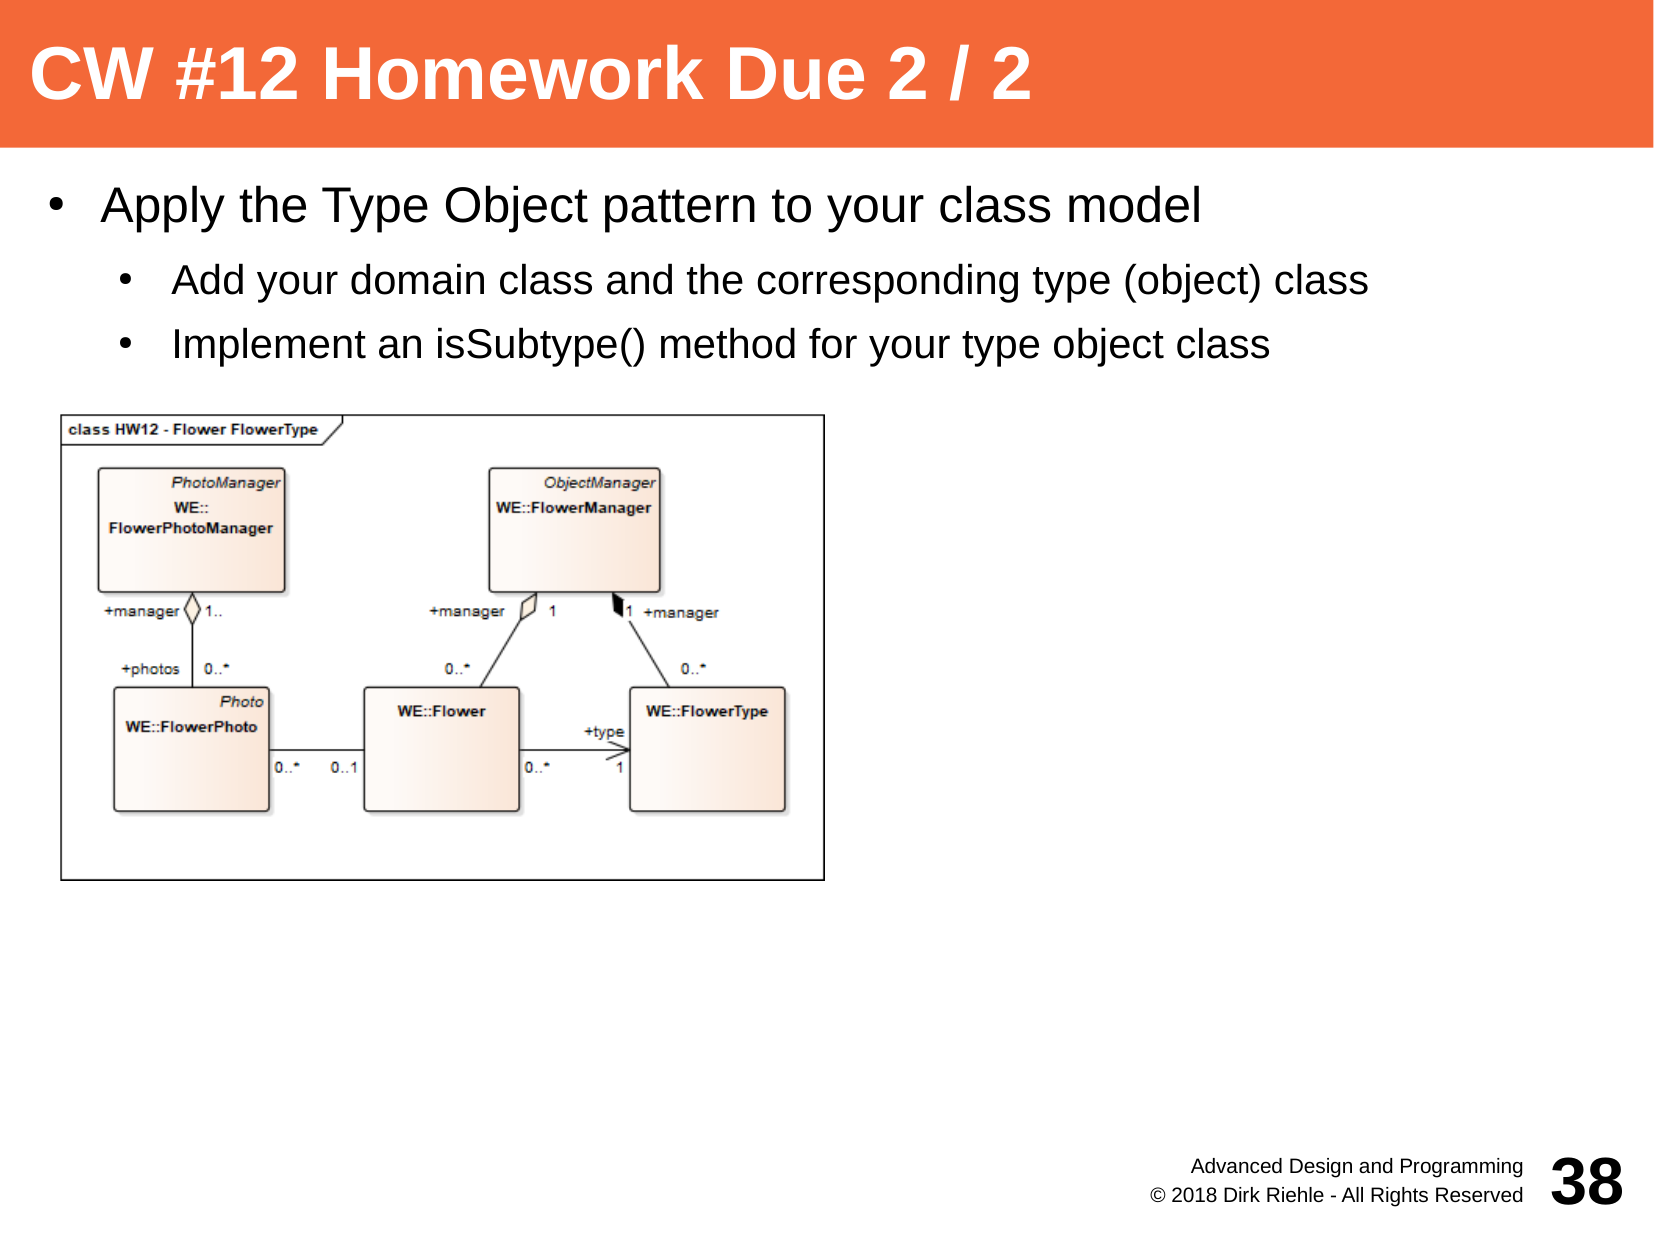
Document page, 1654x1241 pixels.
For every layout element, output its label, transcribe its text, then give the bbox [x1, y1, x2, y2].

picture [59, 413, 825, 881]
list Apply the Type Object pattern to your class model Add your domain class and the corresponding type (object) class Implement an isSubtype() method for your type object class [29, 177, 1625, 1063]
title CW #12 Homework Due 2 / 2 [0, 0, 1654, 148]
